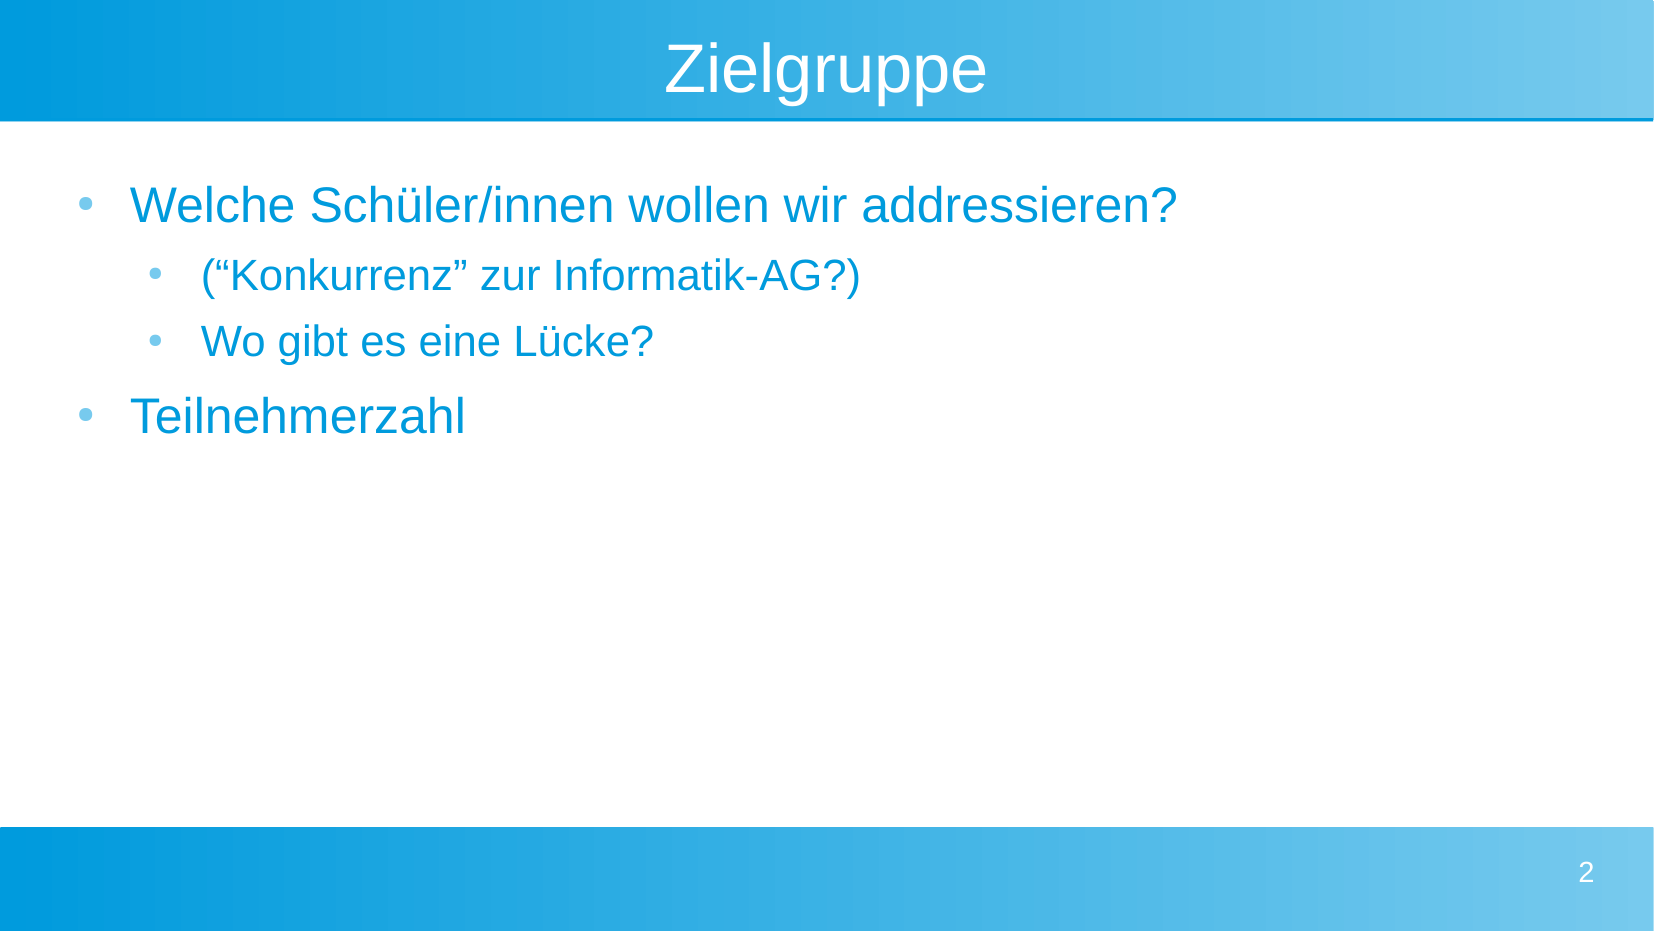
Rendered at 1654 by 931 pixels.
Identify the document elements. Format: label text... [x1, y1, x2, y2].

title Zielgruppe [59, 29, 1595, 108]
list Welche Schüler/innen wollen wir addressieren? (“Konkurrenz” zur Informatik-AG?) Wo gibt es eine Lücke? Teilnehmerzahl [59, 177, 1595, 768]
